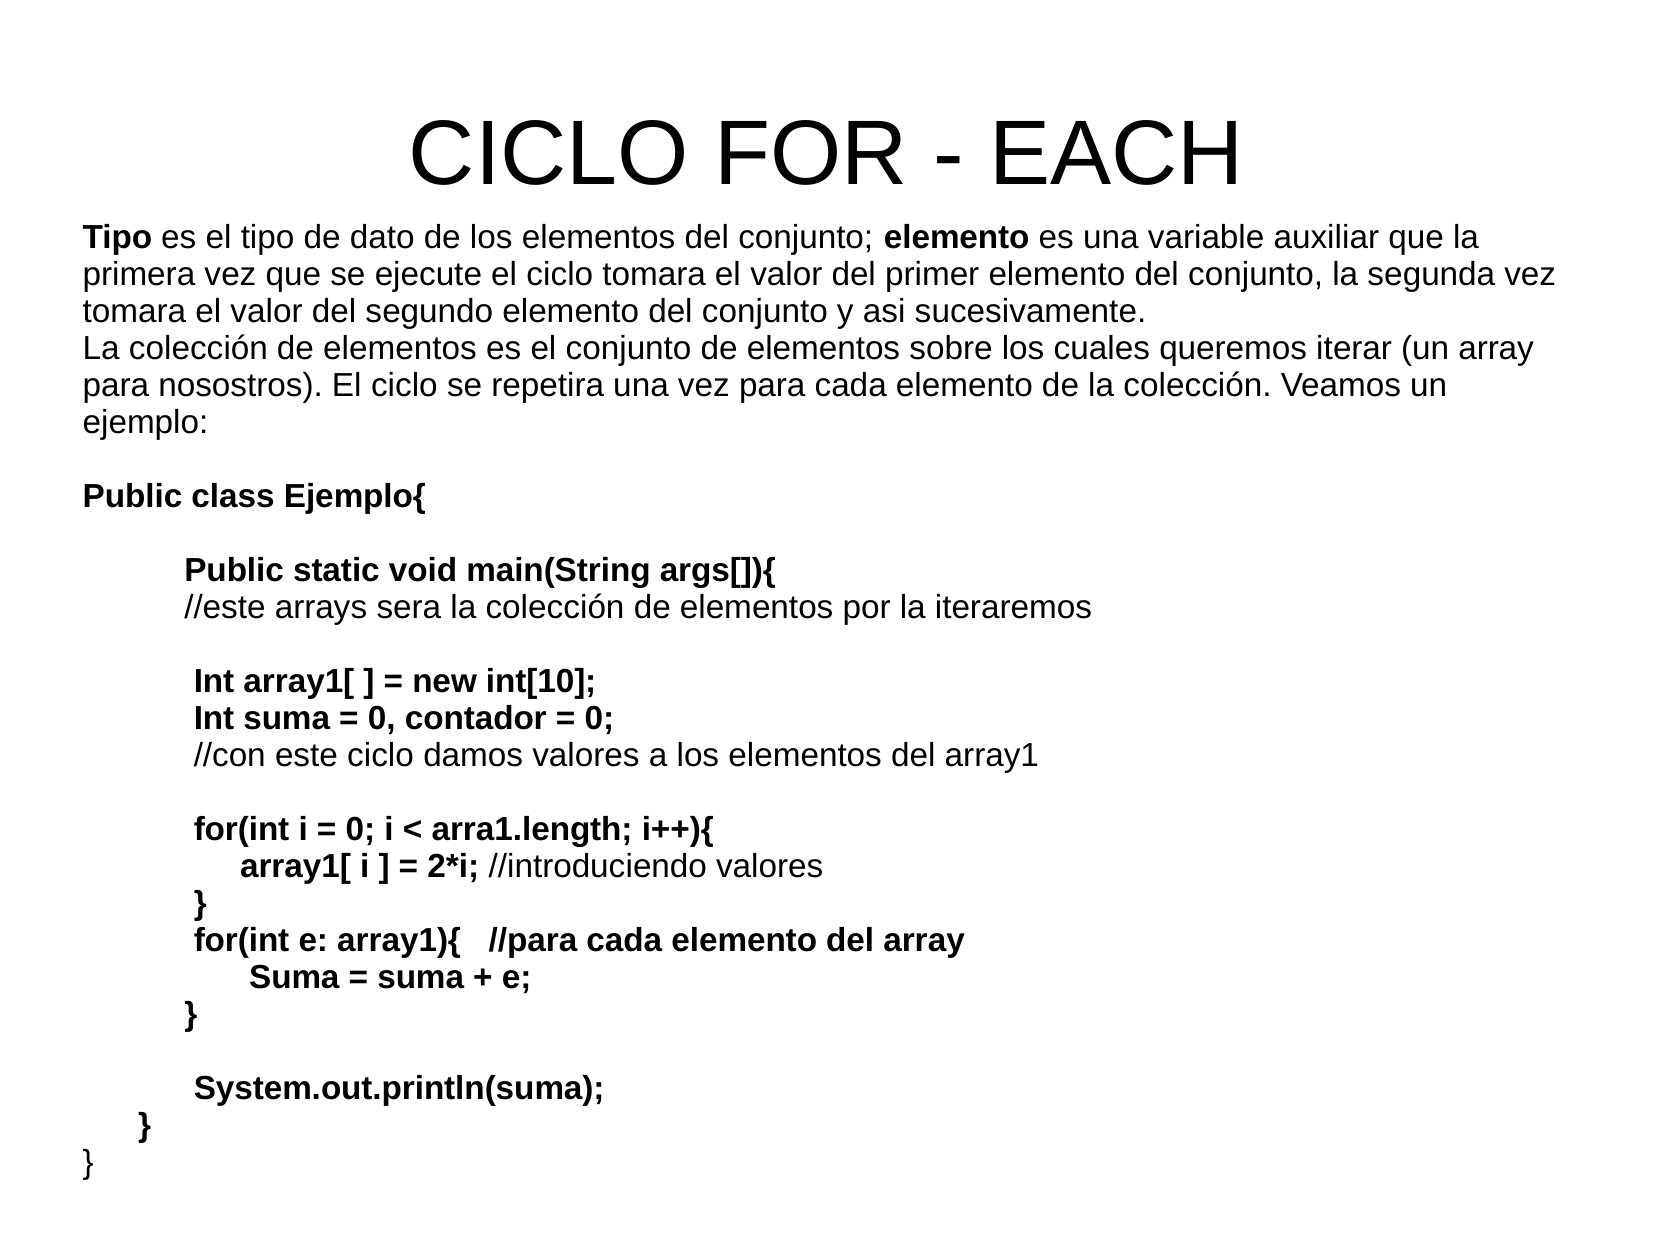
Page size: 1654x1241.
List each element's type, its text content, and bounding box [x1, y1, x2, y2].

title CICLO FOR - EACH [82, 49, 1571, 208]
subtitle Tipo es el tipo de dato de los elementos del conjunto; elemento es una variable auxiliar que la primera vez que se ejecute el ciclo tomara el valor del primer elemento del conjunto, la segunda vez tomara el valor del segundo elemento del conjunto y asi sucesivamente. La colección de elementos es el conjunto de elementos sobre los cuales queremos iterar (un array para nosostros). El ciclo se repetira una vez para cada elemento de la colección. Veamos un ejemplo: Public class Ejemplo{ Public static void main(String args[]){ //este arrays sera la colección de elementos por la iteraremos Int array1[ ] = new int[10]; Int suma = 0, contador = 0; //con este ciclo damos valores a los elementos del array1 for(int i = 0; i < arra1.length; i++){ array1[ i ] = 2*i; //introduciendo valores } for(int e: array1){ //para cada elemento del array Suma = suma + e; } System.out.println(suma); } } [82, 208, 1571, 1192]
